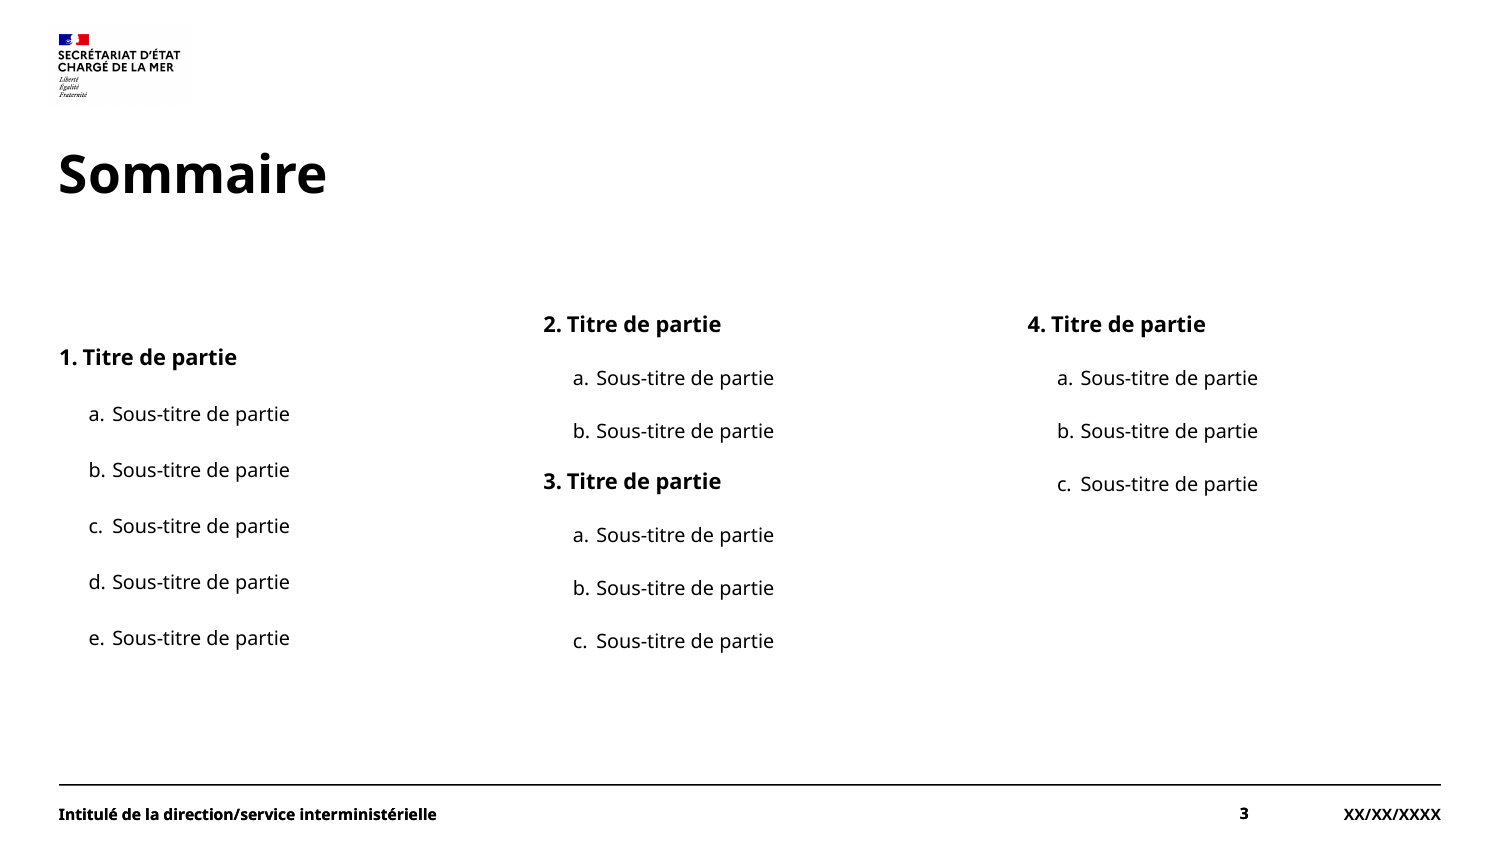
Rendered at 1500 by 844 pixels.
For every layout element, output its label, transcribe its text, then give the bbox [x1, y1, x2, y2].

list Titre de partie Sous-titre de partie Sous-titre de partie Sous-titre de partie [1027, 310, 1441, 726]
list Titre de partie Sous-titre de partie Sous-titre de partie Titre de partie Sous-titre de partie Sous-titre de partie Sous-titre de partie [543, 310, 957, 726]
footer Intitulé de la direction/service interministérielle [59, 784, 1027, 844]
slide_number XX/XX/XXXX [1249, 784, 1441, 844]
title Sommaire [59, 147, 1441, 266]
picture [48, 23, 191, 108]
slide_number <numéro> [1027, 784, 1249, 844]
subtitle Titre de partie Sous-titre de partie Sous-titre de partie Sous-titre de partie Sous-titre de partie Sous-titre de partie [59, 310, 473, 726]
